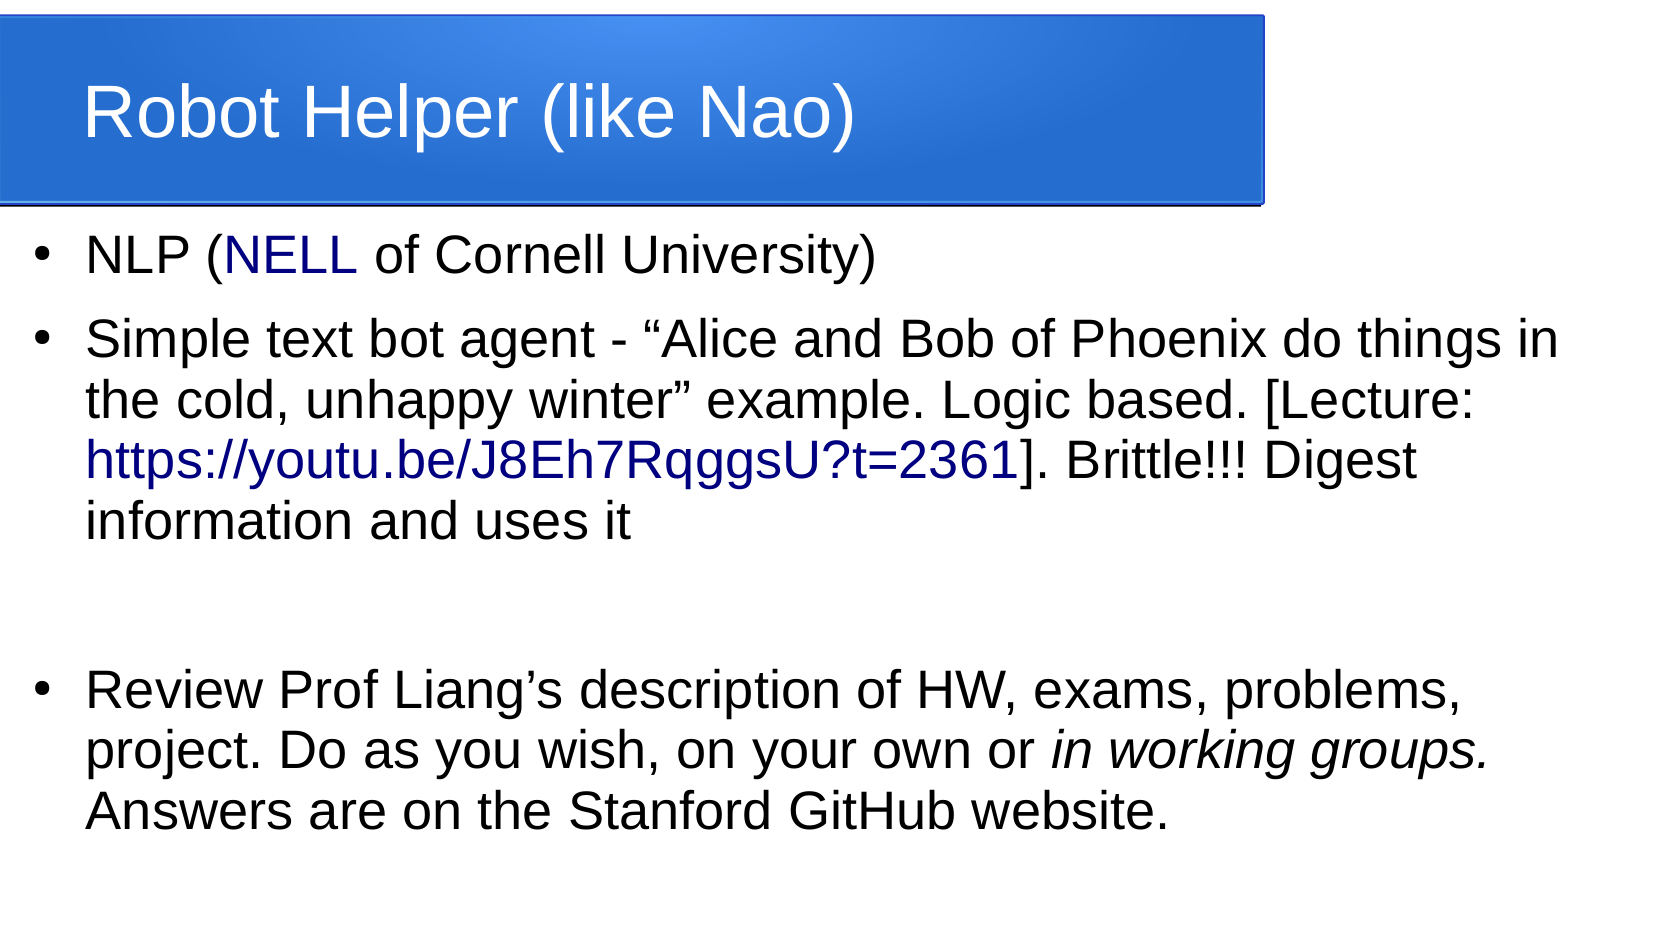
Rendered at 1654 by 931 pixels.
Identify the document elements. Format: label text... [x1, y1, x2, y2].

title Robot Helper (like Nao) [82, 35, 1235, 189]
list NLP (NELL of Cornell University) Simple text bot agent - “Alice and Bob of Phoenix do things in the cold, unhappy winter” example. Logic based. [Lecture: https://youtu.be/J8Eh7RqggsU?t=2361]. Brittle!!! Digest information and uses it Review Prof Liang’s description of HW, exams, problems, project. Do as you wish, on your own or in working groups. Answers are on the Stanford GitHub website. [15, 224, 1636, 916]
